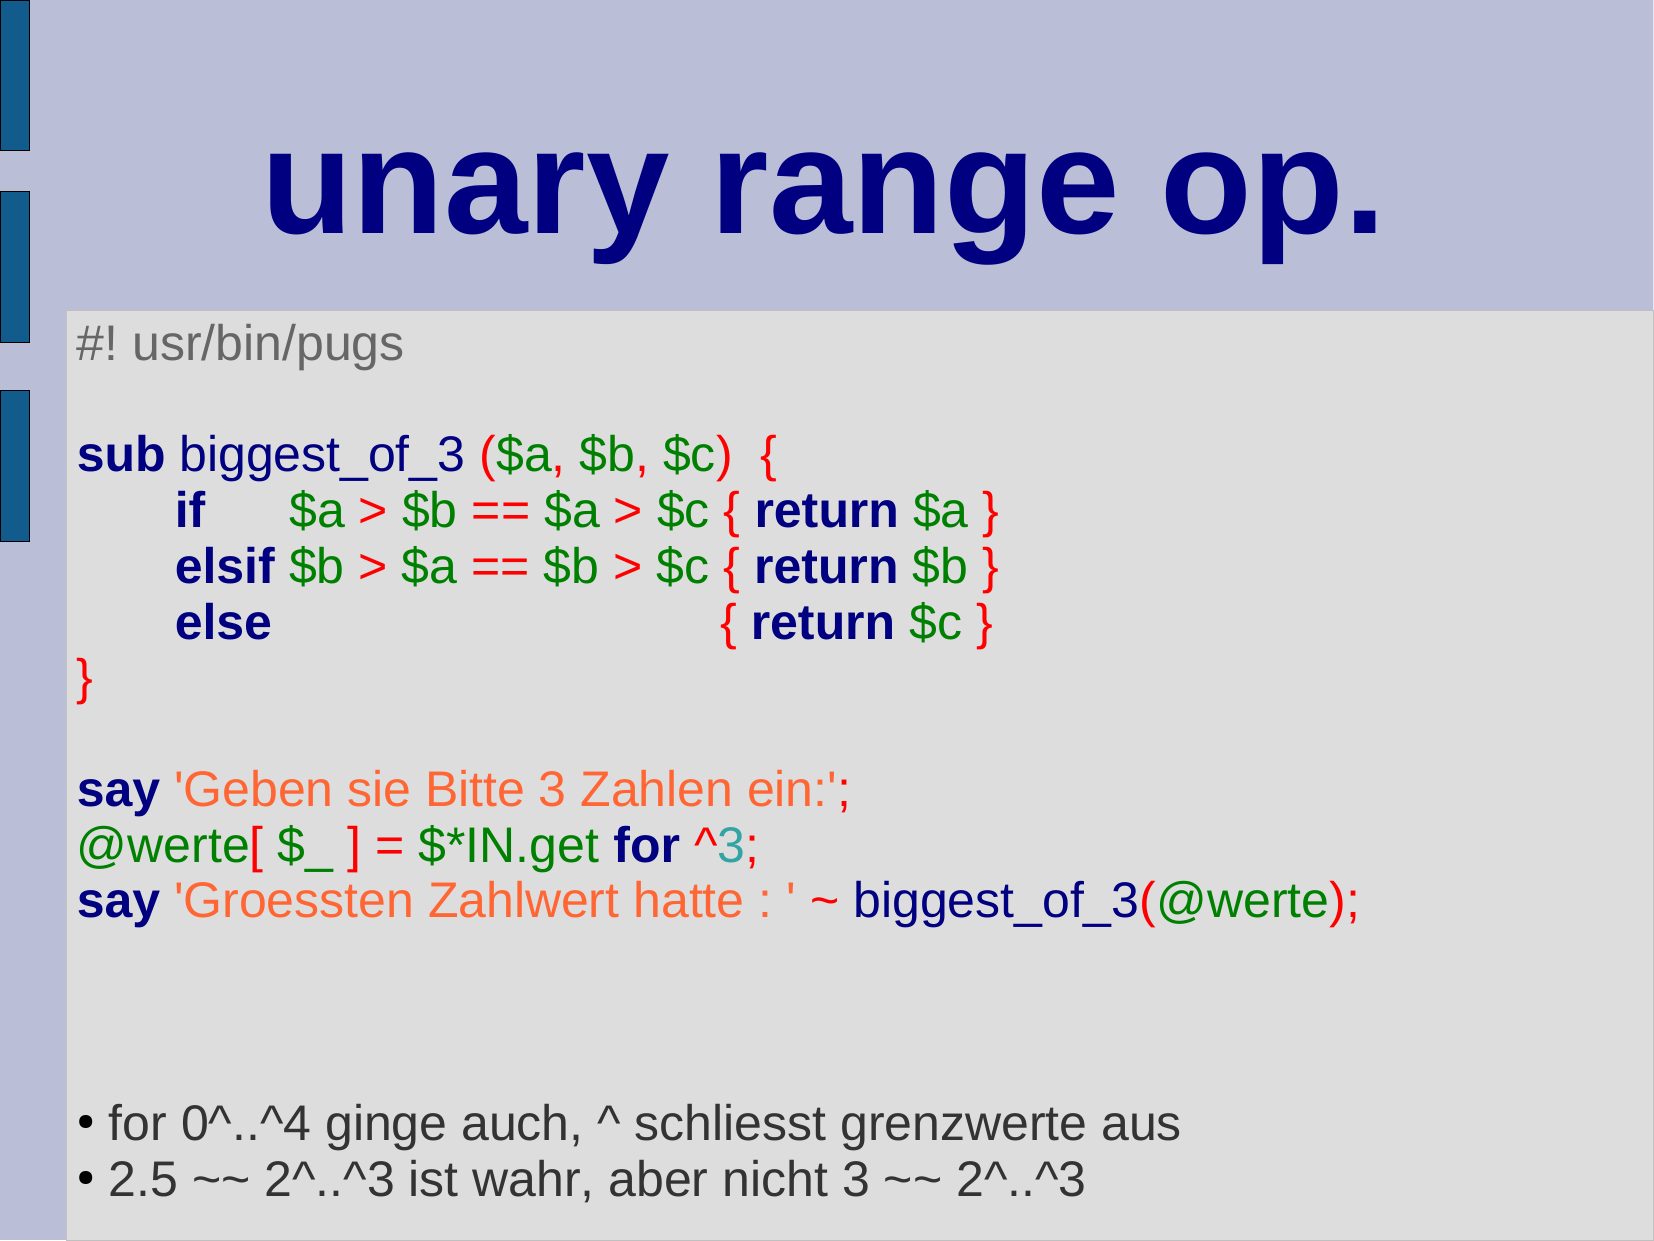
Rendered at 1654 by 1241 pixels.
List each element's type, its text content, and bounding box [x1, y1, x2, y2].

list #! usr/bin/pugs sub biggest_of_3 ($a, $b, $c) { if $a > $b == $a > $c { return $a } elsif $b > $a == $b > $c { return $b } else { return $c } } say 'Geben sie Bitte 3 Zahlen ein:'; @werte[ $_ ] = $*IN.get for ^3; say 'Groessten Zahlwert hatte : ' ~ biggest_of_3(@werte); for 0^..^4 ginge auch, ^ schliesst grenzwerte aus 2.5 ~~ 2^..^3 ist wahr, aber nicht 3 ~~ 2^..^3 [76, 315, 1625, 1218]
title unary range op. [118, 78, 1531, 286]
